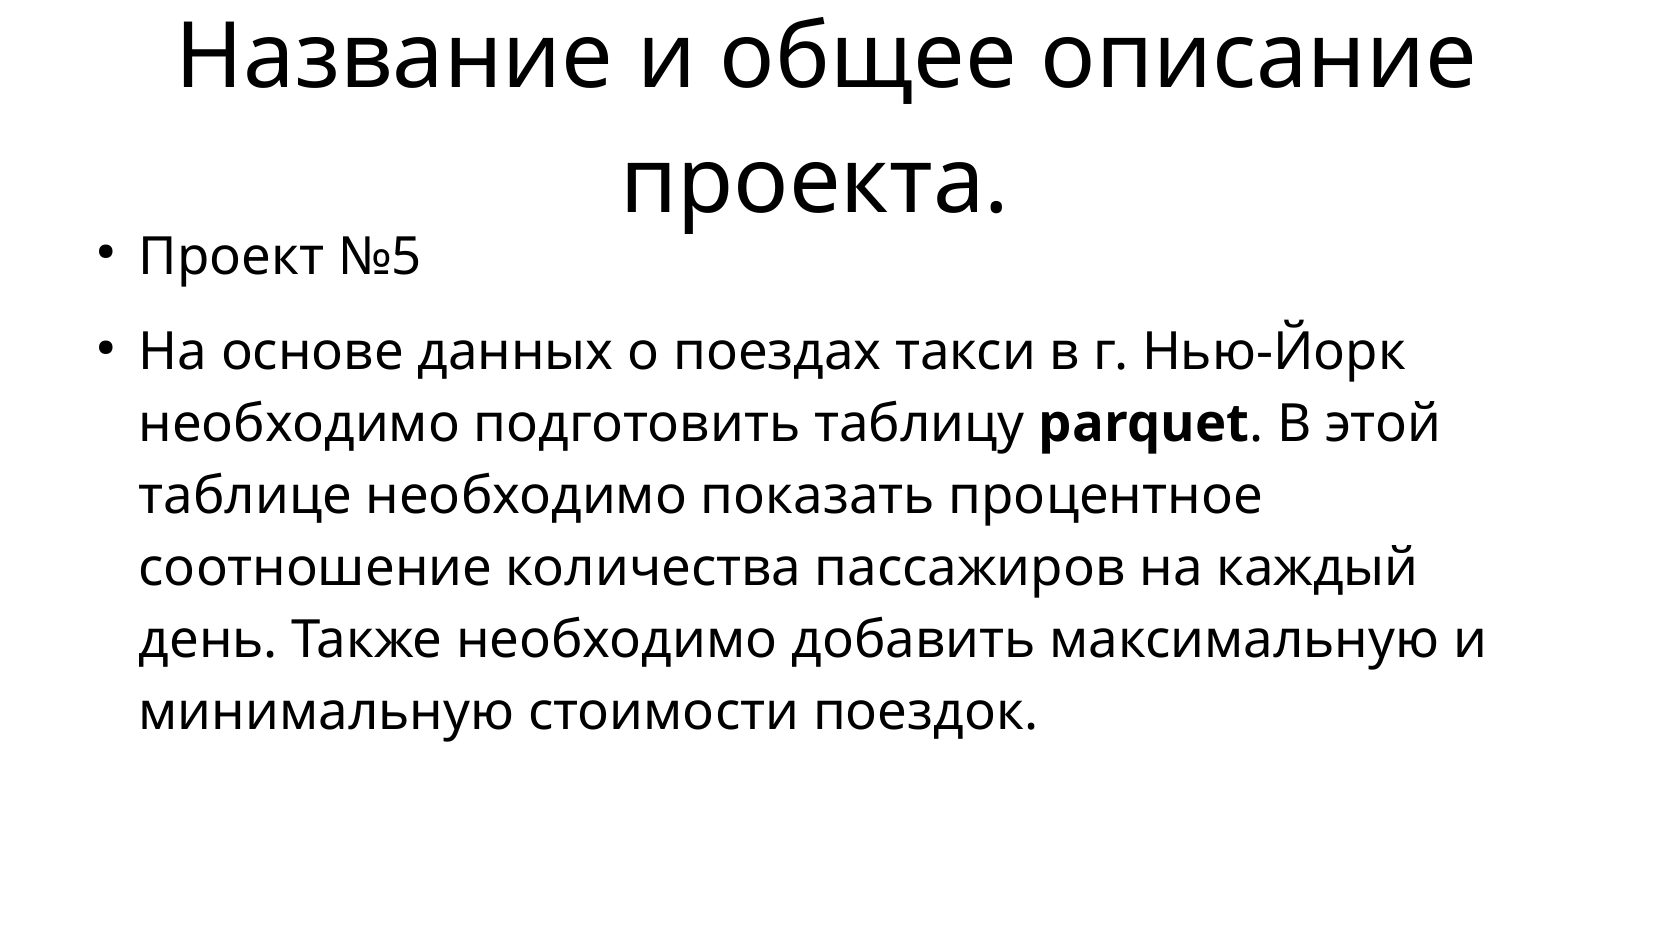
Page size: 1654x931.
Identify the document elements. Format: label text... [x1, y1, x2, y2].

title Название и общее описание проекта. [82, 37, 1571, 193]
list Проект №5 На основе данных о поездах такси в г. Нью-Йорк необходимо подготовить таблицу parquet. В этой таблице необходимо показать процентное соотношение количества пассажиров на каждый день. Также необходимо добавить максимальную и минимальную стоимости поездок. [82, 217, 1571, 758]
